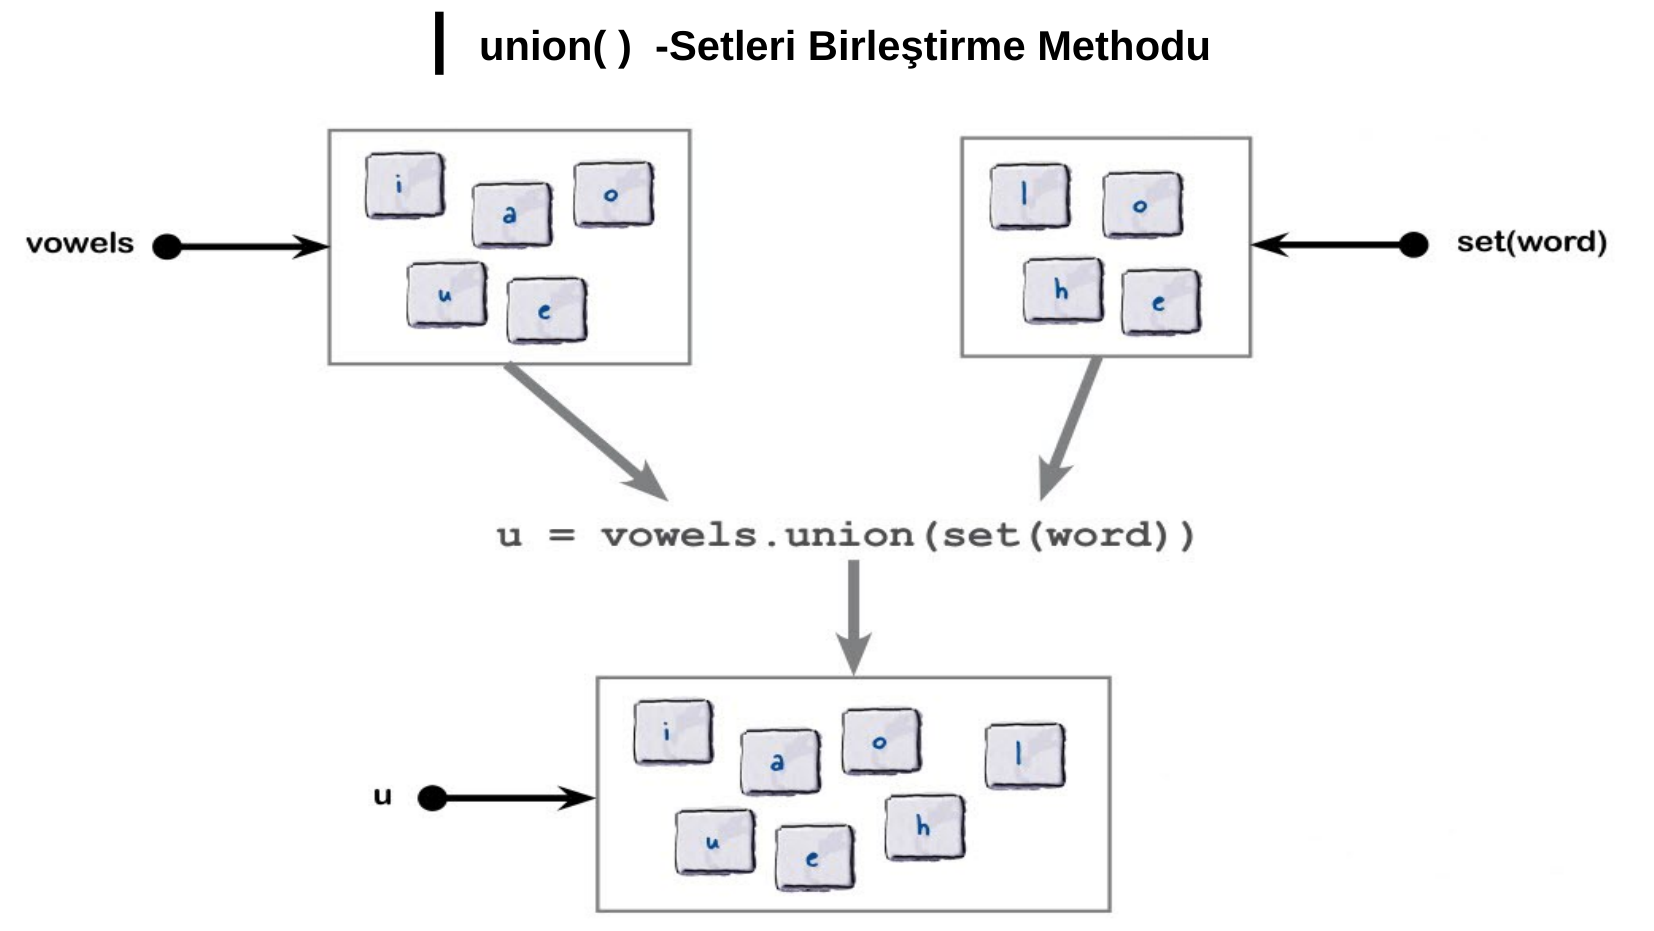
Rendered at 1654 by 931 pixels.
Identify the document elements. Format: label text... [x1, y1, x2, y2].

picture [0, 118, 1654, 931]
title | union( ) -Setleri Birleştirme Methodu [82, 0, 1571, 75]
